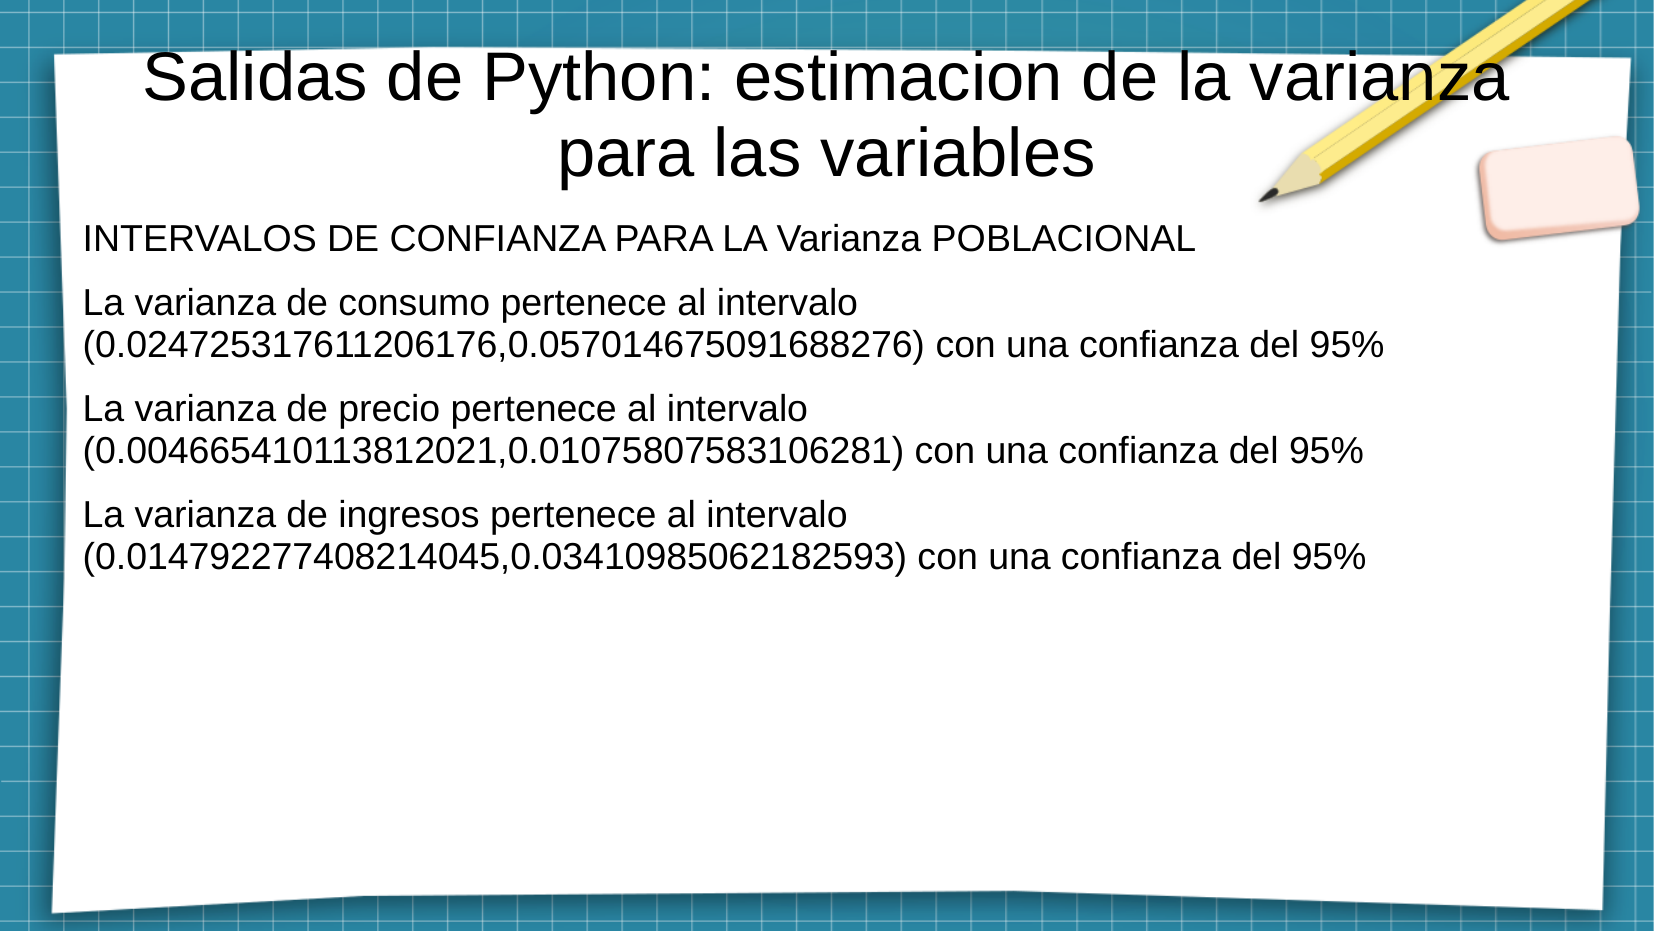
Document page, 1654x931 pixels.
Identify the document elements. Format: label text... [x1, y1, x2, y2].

title Salidas de Python: estimacion de la varianza para las variables [82, 37, 1571, 193]
picture [0, 0, 1654, 931]
list INTERVALOS DE CONFIANZA PARA LA Varianza POBLACIONAL La varianza de consumo pertenece al intervalo (0.024725317611206176,0.057014675091688276) con una confianza del 95% La varianza de precio pertenece al intervalo (0.004665410113812021,0.01075807583106281) con una confianza del 95% La varianza de ingresos pertenece al intervalo (0.014792277408214045,0.03410985062182593) con una confianza del 95% [82, 217, 1571, 758]
